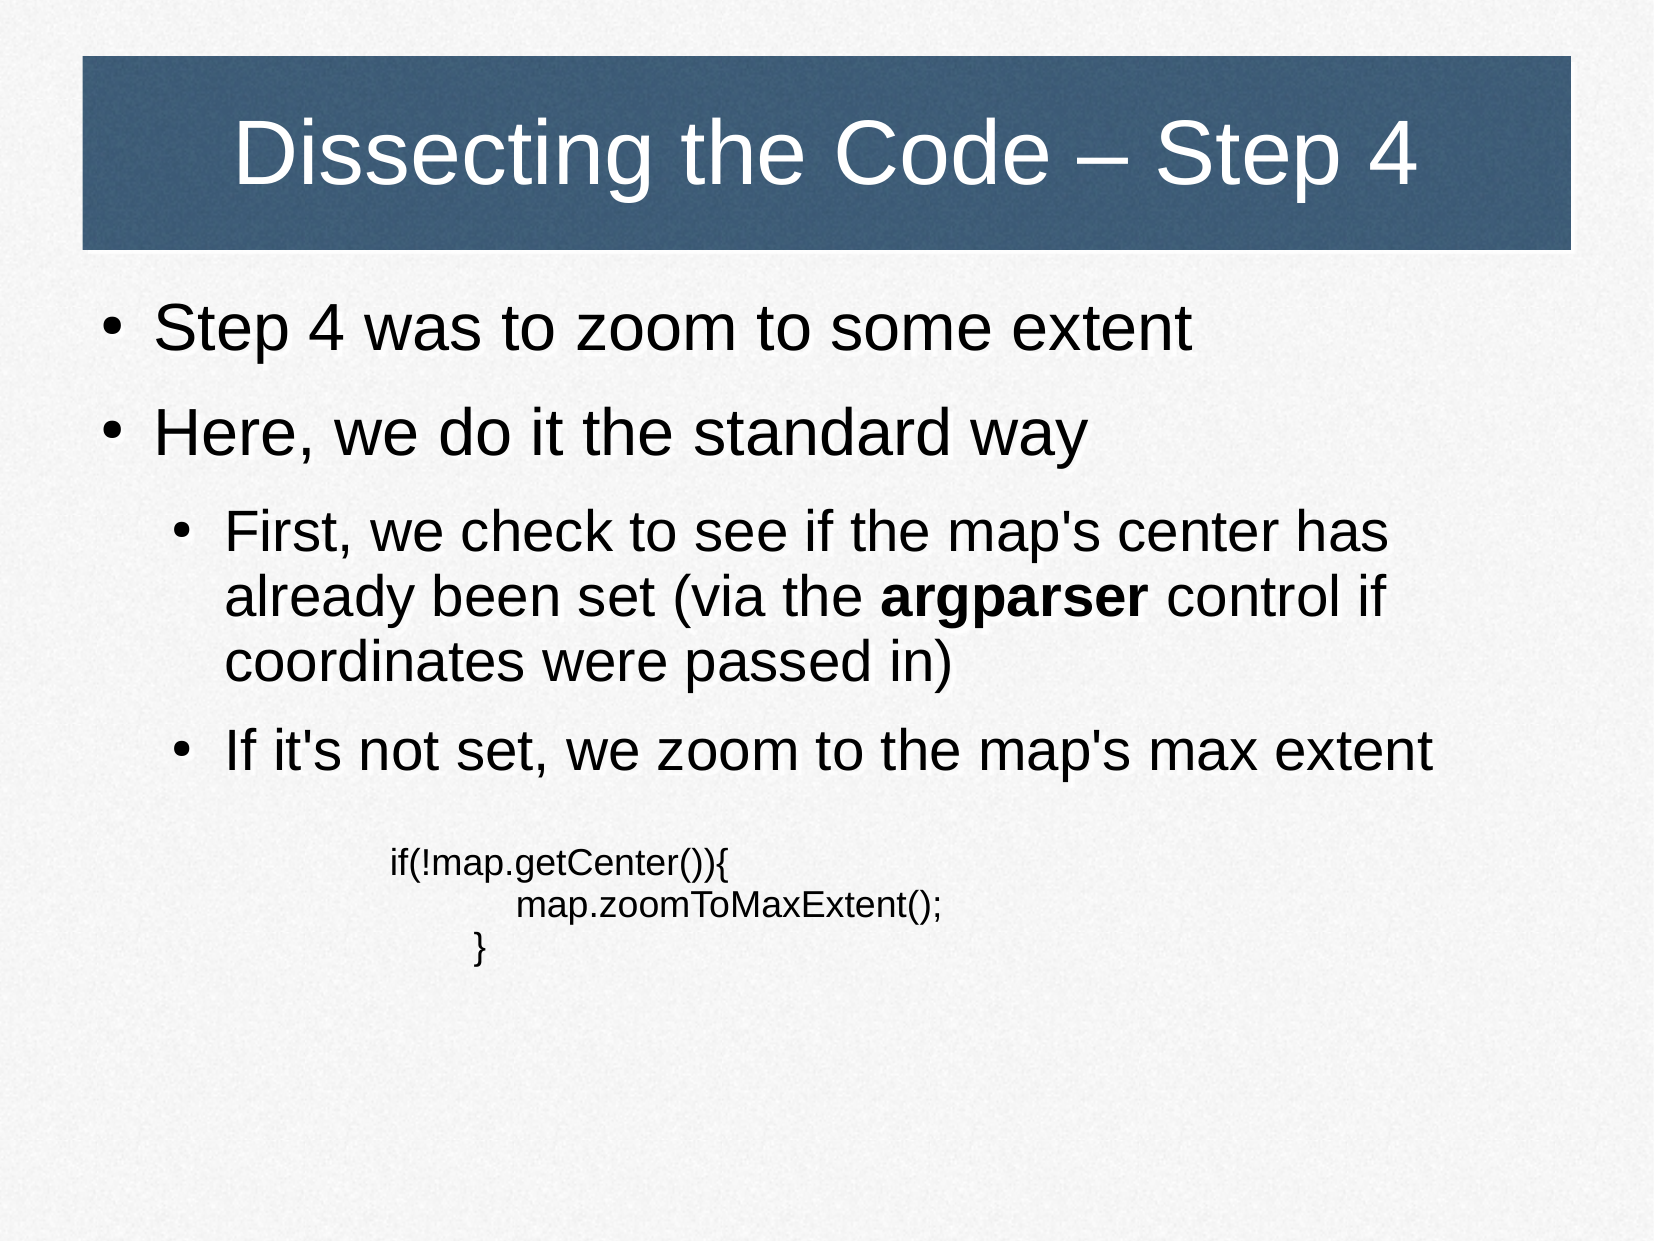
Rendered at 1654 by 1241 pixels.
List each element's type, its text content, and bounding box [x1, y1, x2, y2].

title Dissecting the Code – Step 4 [82, 56, 1571, 250]
text_box if(!map.getCenter()){ map.zoomToMaxExtent(); } [375, 834, 1238, 1013]
picture [0, 0, 1654, 1241]
list Step 4 was to zoom to some extent Here, we do it the standard way First, we check to see if the map's center has already been set (via the argparser control if coordinates were passed in) If it's not set, we zoom to the map's max extent [82, 290, 1571, 1109]
